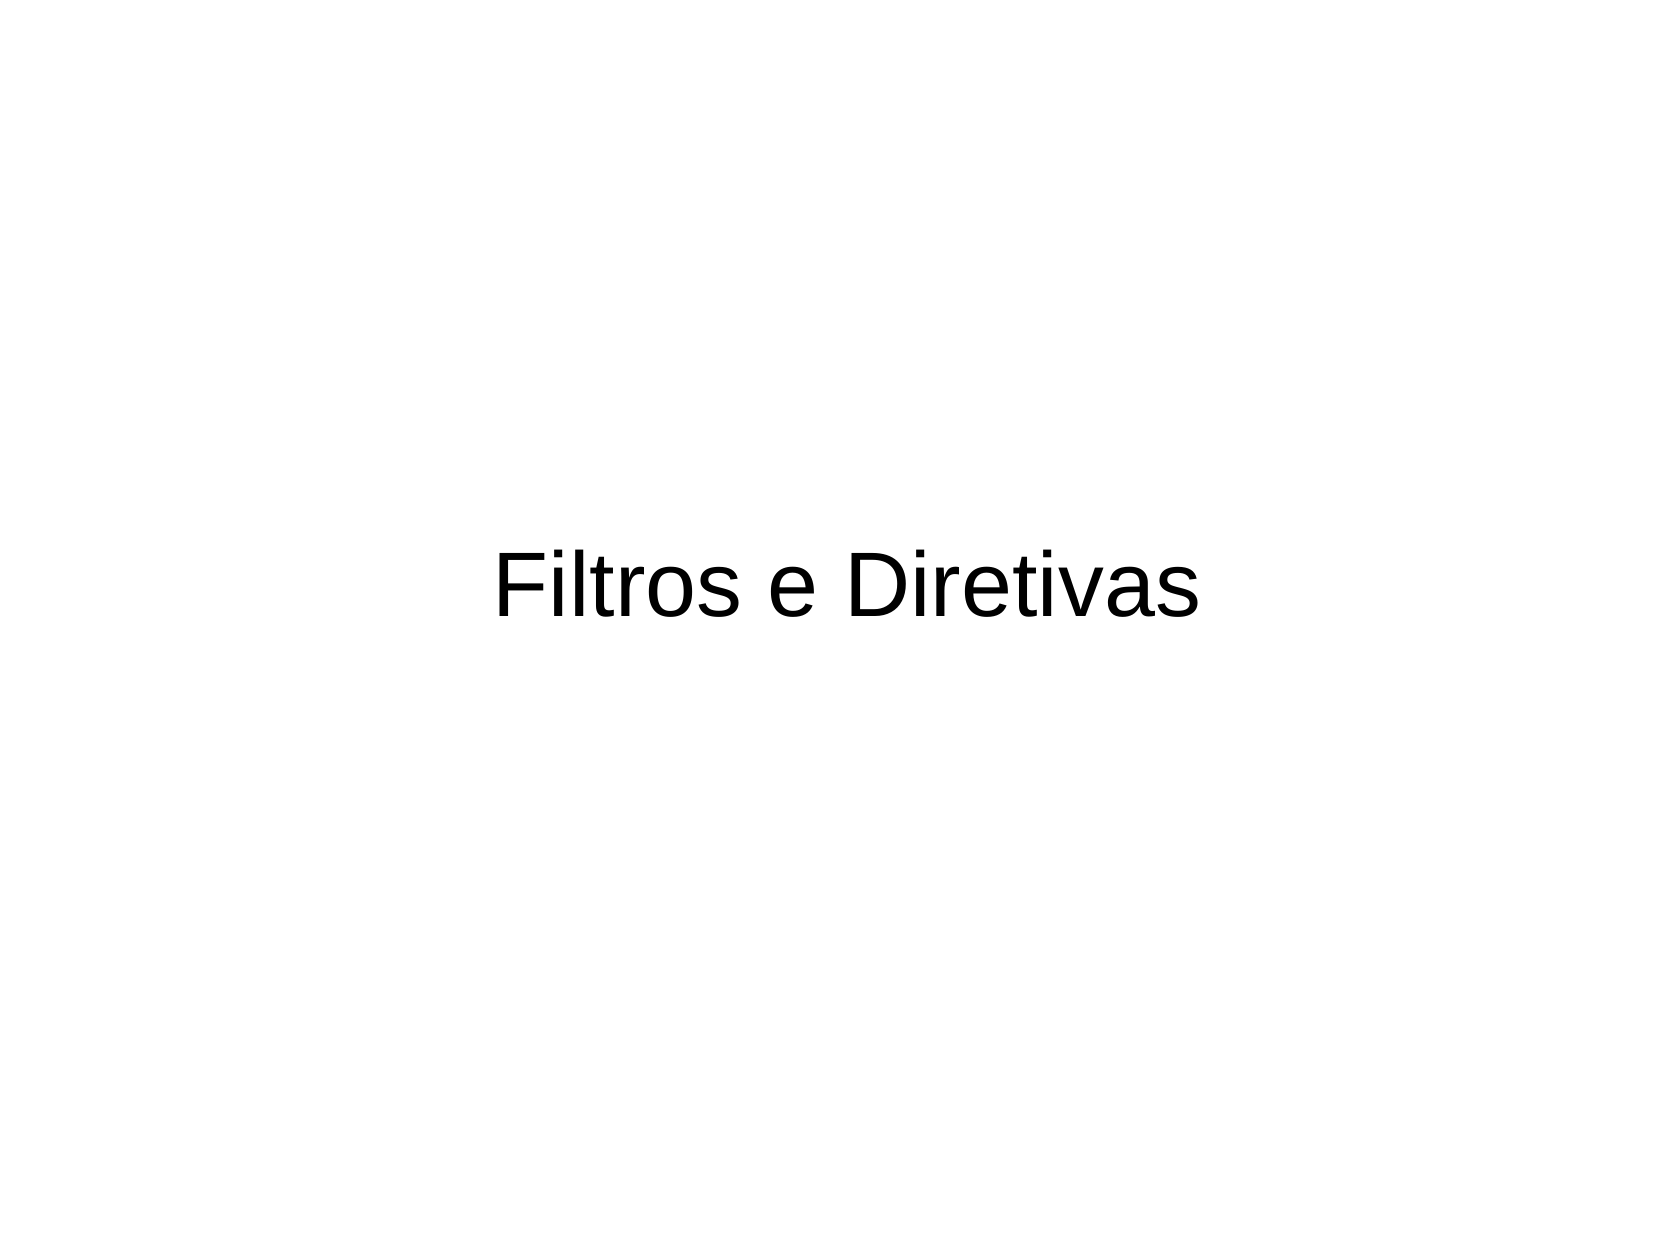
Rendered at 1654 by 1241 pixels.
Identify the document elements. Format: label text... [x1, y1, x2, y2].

title Filtros e Diretivas [240, 225, 1456, 946]
